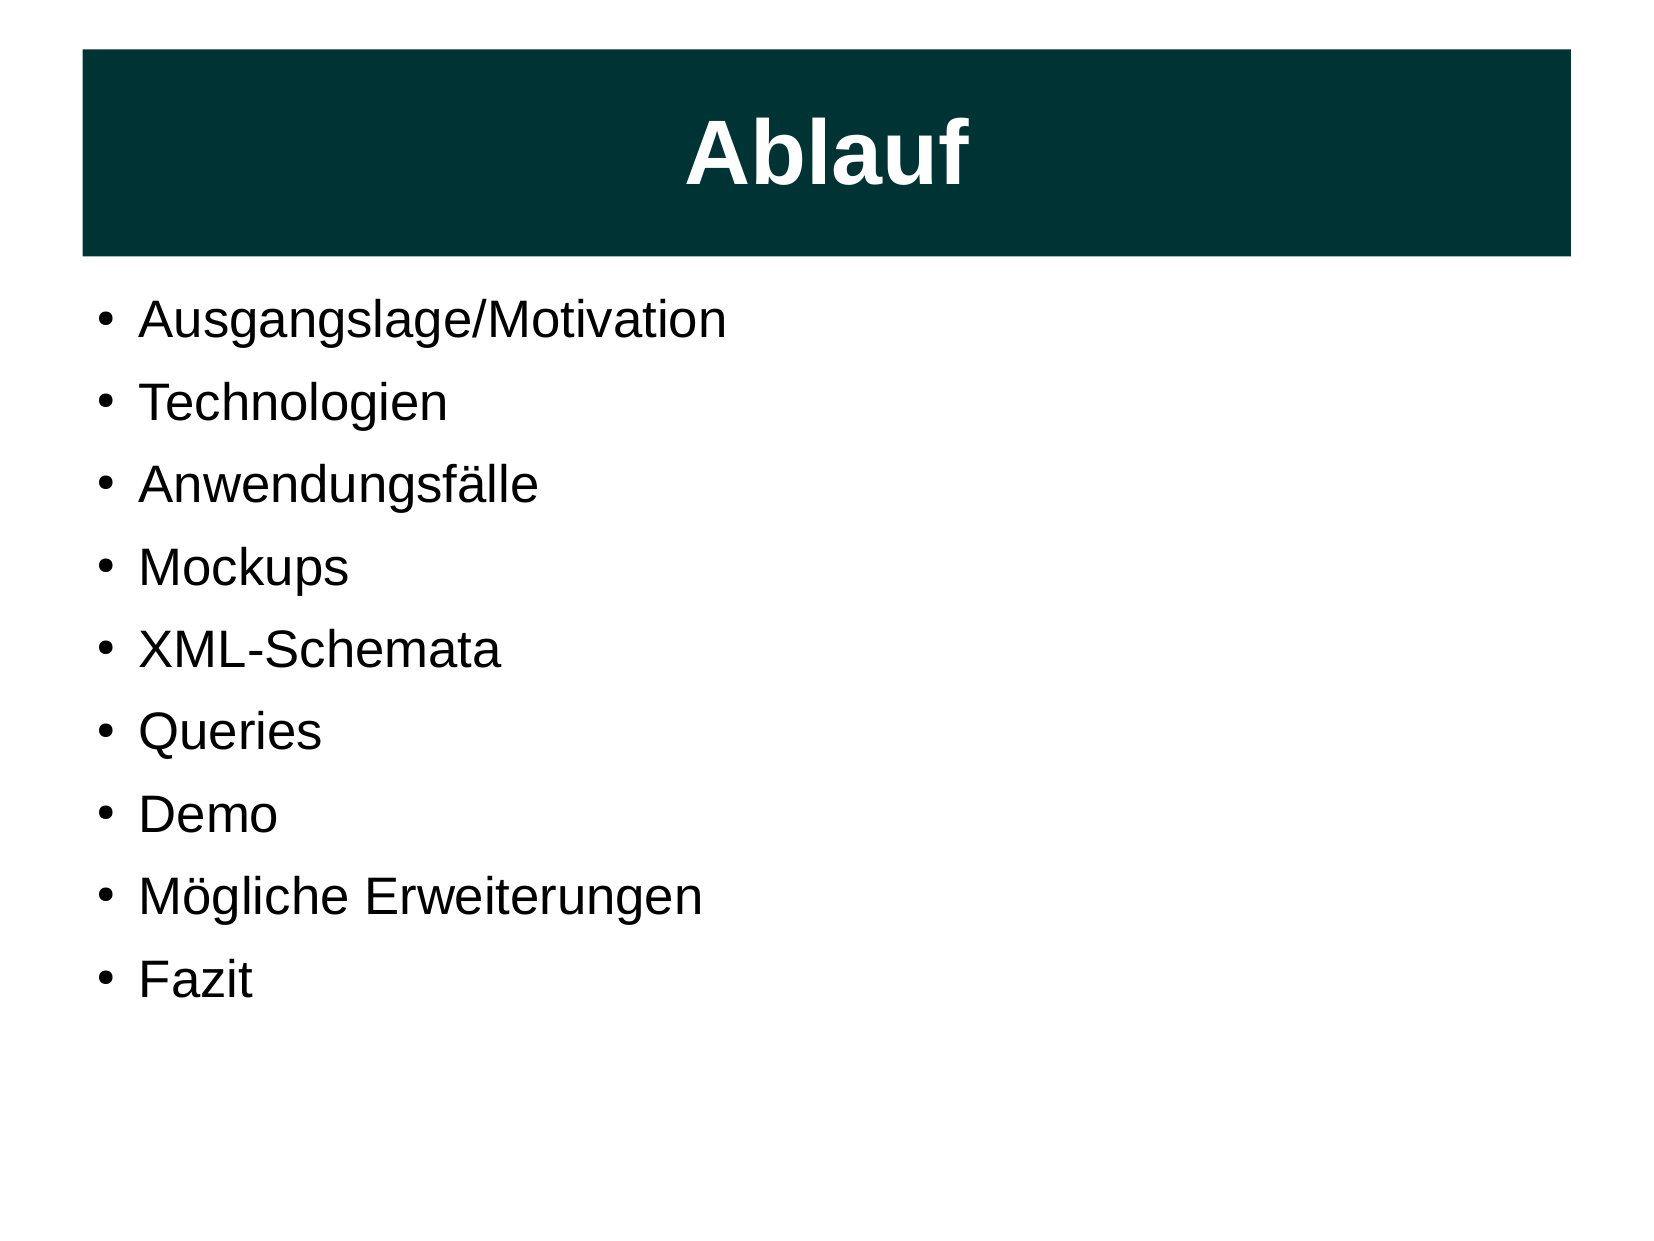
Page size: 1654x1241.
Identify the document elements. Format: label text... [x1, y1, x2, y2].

list Ausgangslage/Motivation Technologien Anwendungsfälle Mockups XML-Schemata Queries Demo Mögliche Erweiterungen Fazit [82, 290, 1571, 1010]
title Ablauf [82, 49, 1571, 257]
